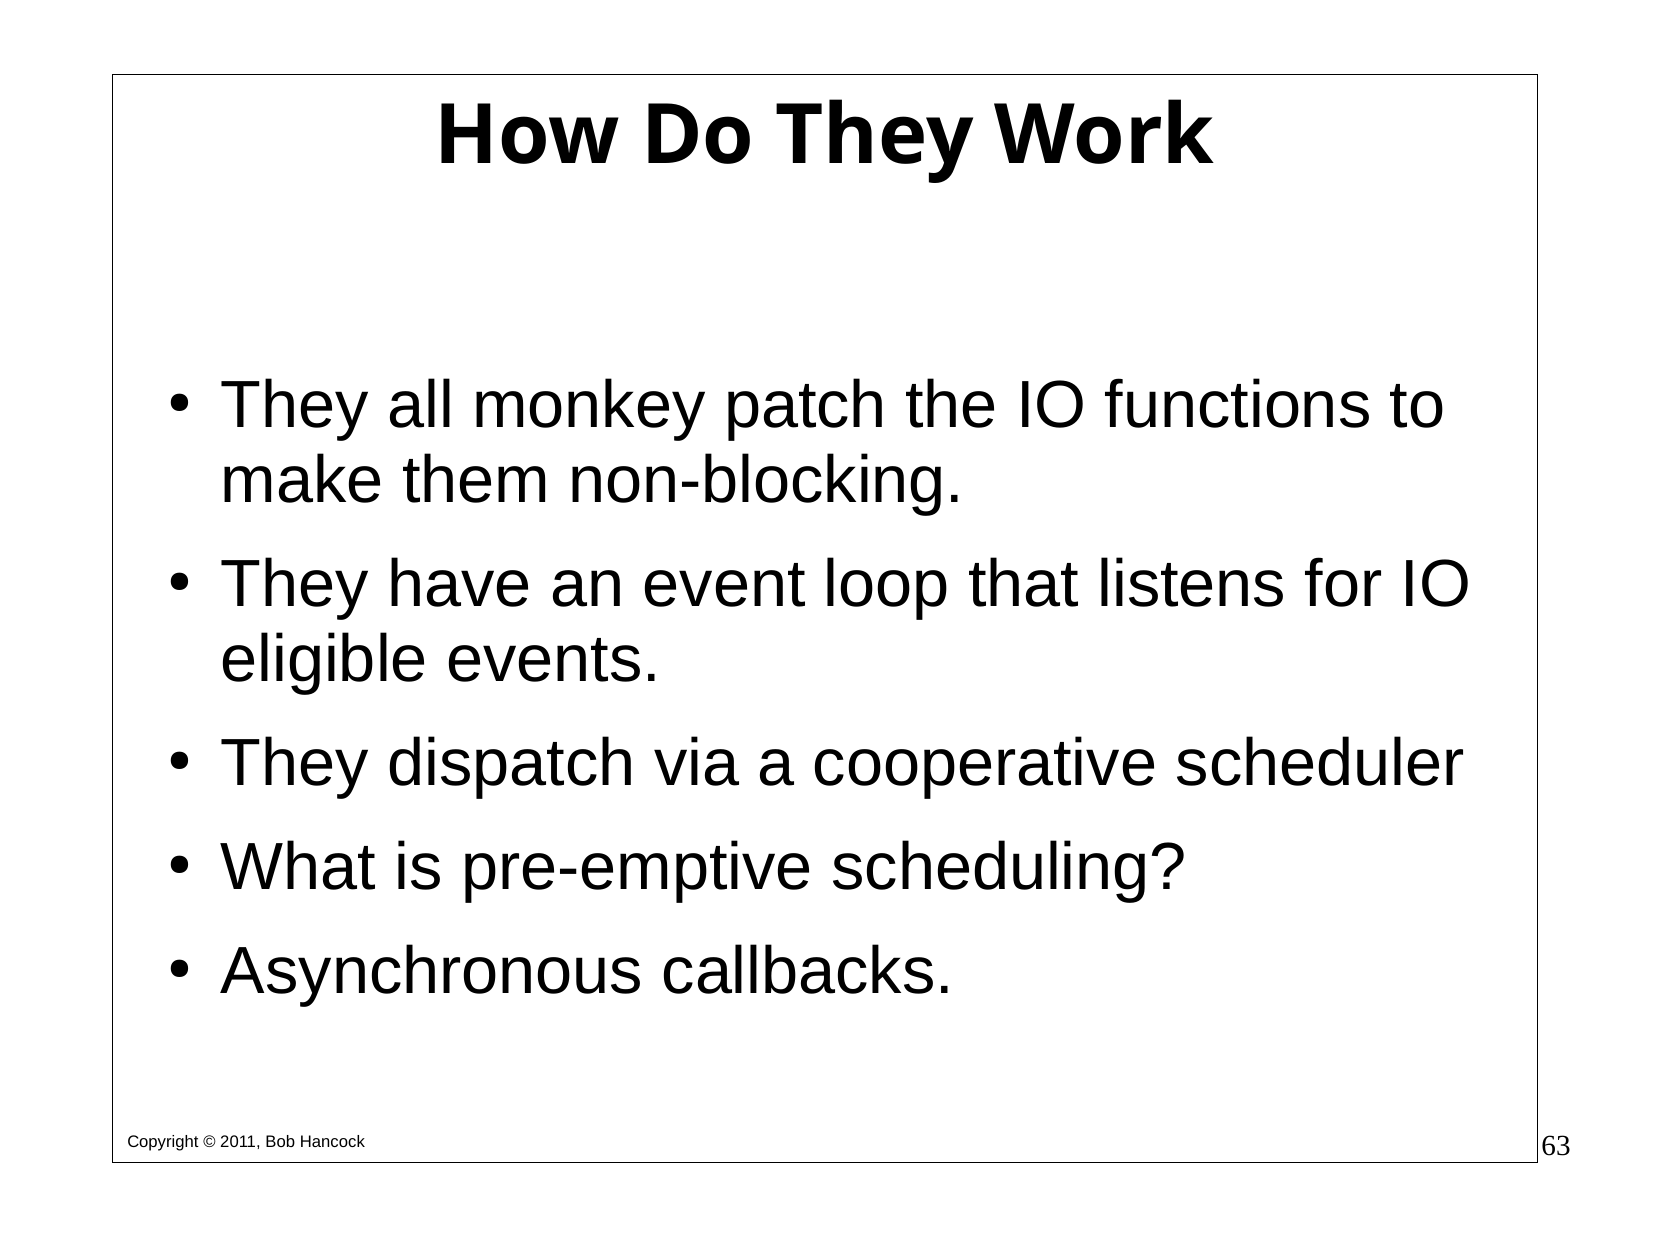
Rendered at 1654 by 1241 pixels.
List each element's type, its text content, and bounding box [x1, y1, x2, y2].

text_box Copyright © 2011, Bob Hancock [112, 1125, 381, 1159]
list They all monkey patch the IO functions to make them non-blocking. They have an event loop that listens for IO eligible events. They dispatch via a cooperative scheduler What is pre-emptive scheduling? Asynchronous callbacks. [150, 262, 1501, 1126]
title How Do They Work [112, 75, 1538, 188]
